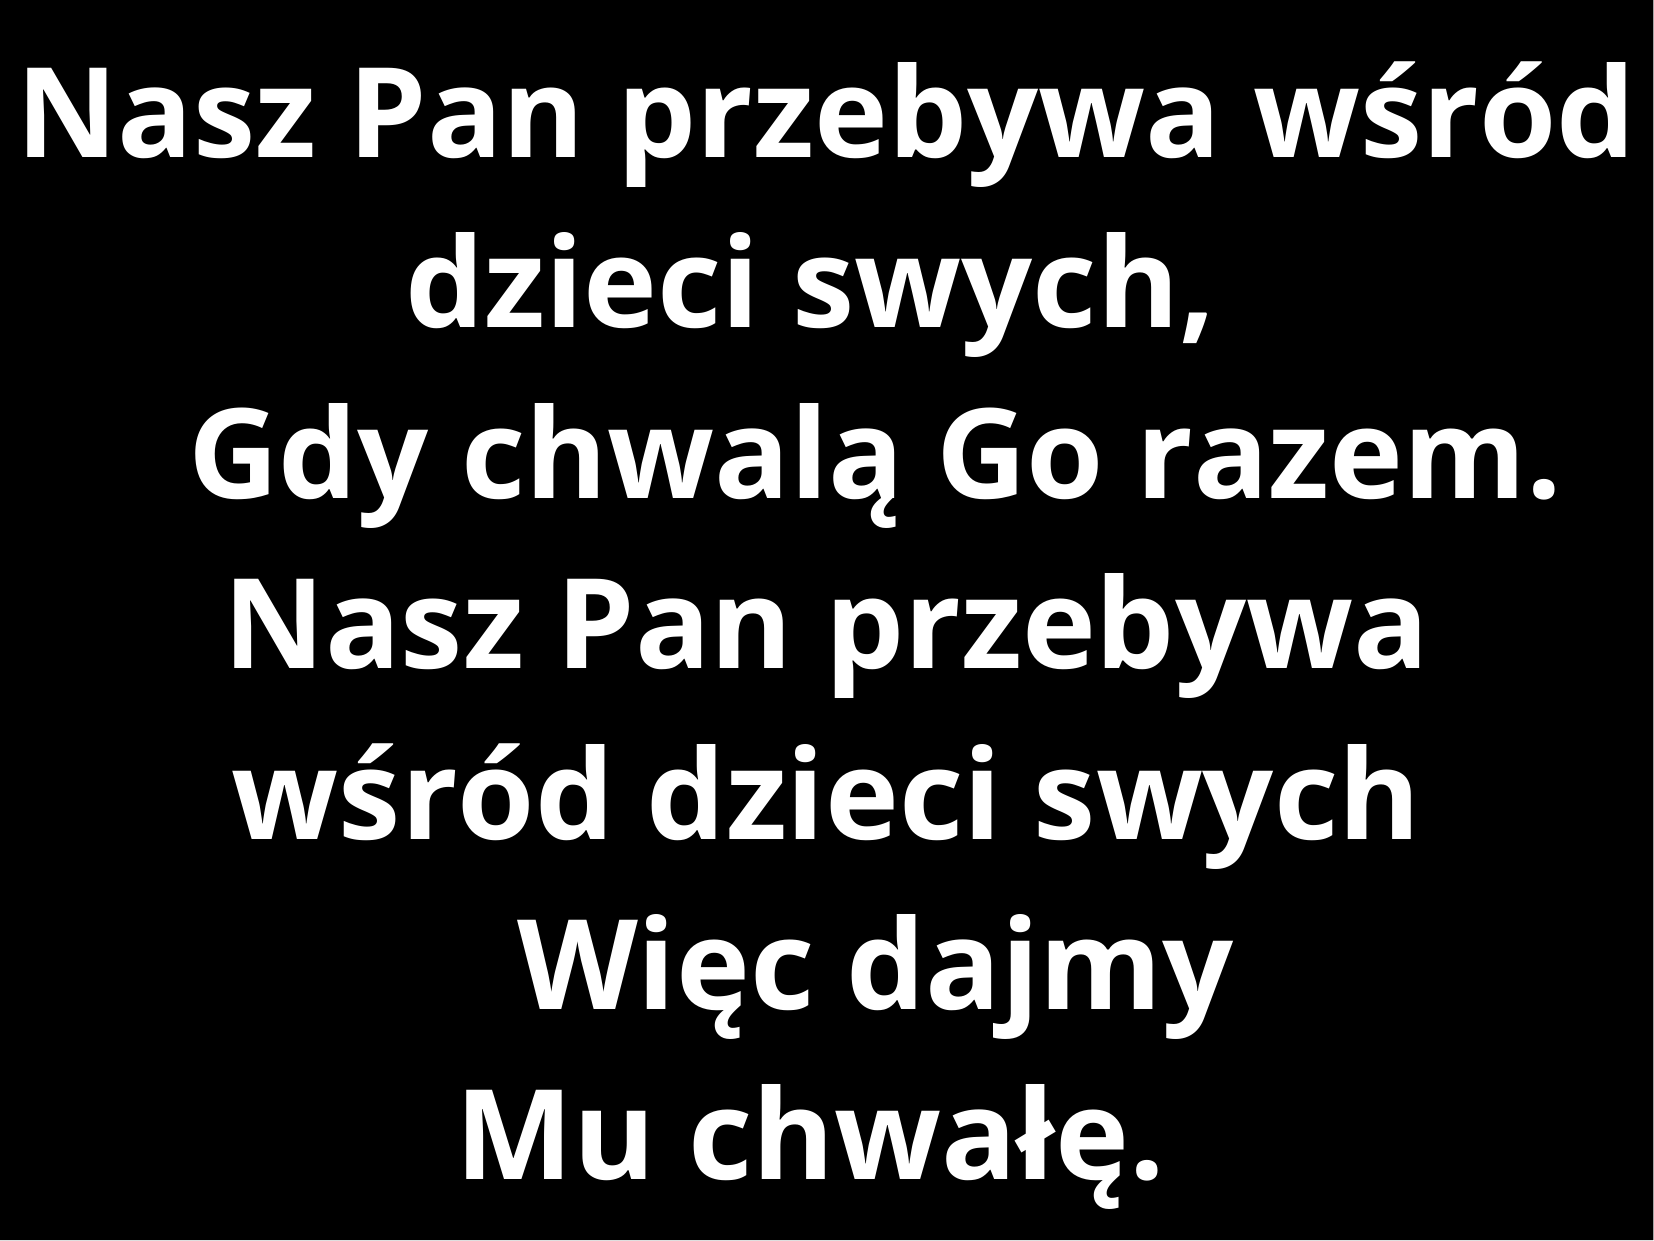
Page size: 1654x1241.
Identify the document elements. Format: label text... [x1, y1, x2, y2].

title Nasz Pan przebywa wśród dzieci swych, Gdy chwalą Go razem. Nasz Pan przebywa wśród dzieci swych Więc dajmy Mu chwałę. [0, 0, 1654, 1241]
